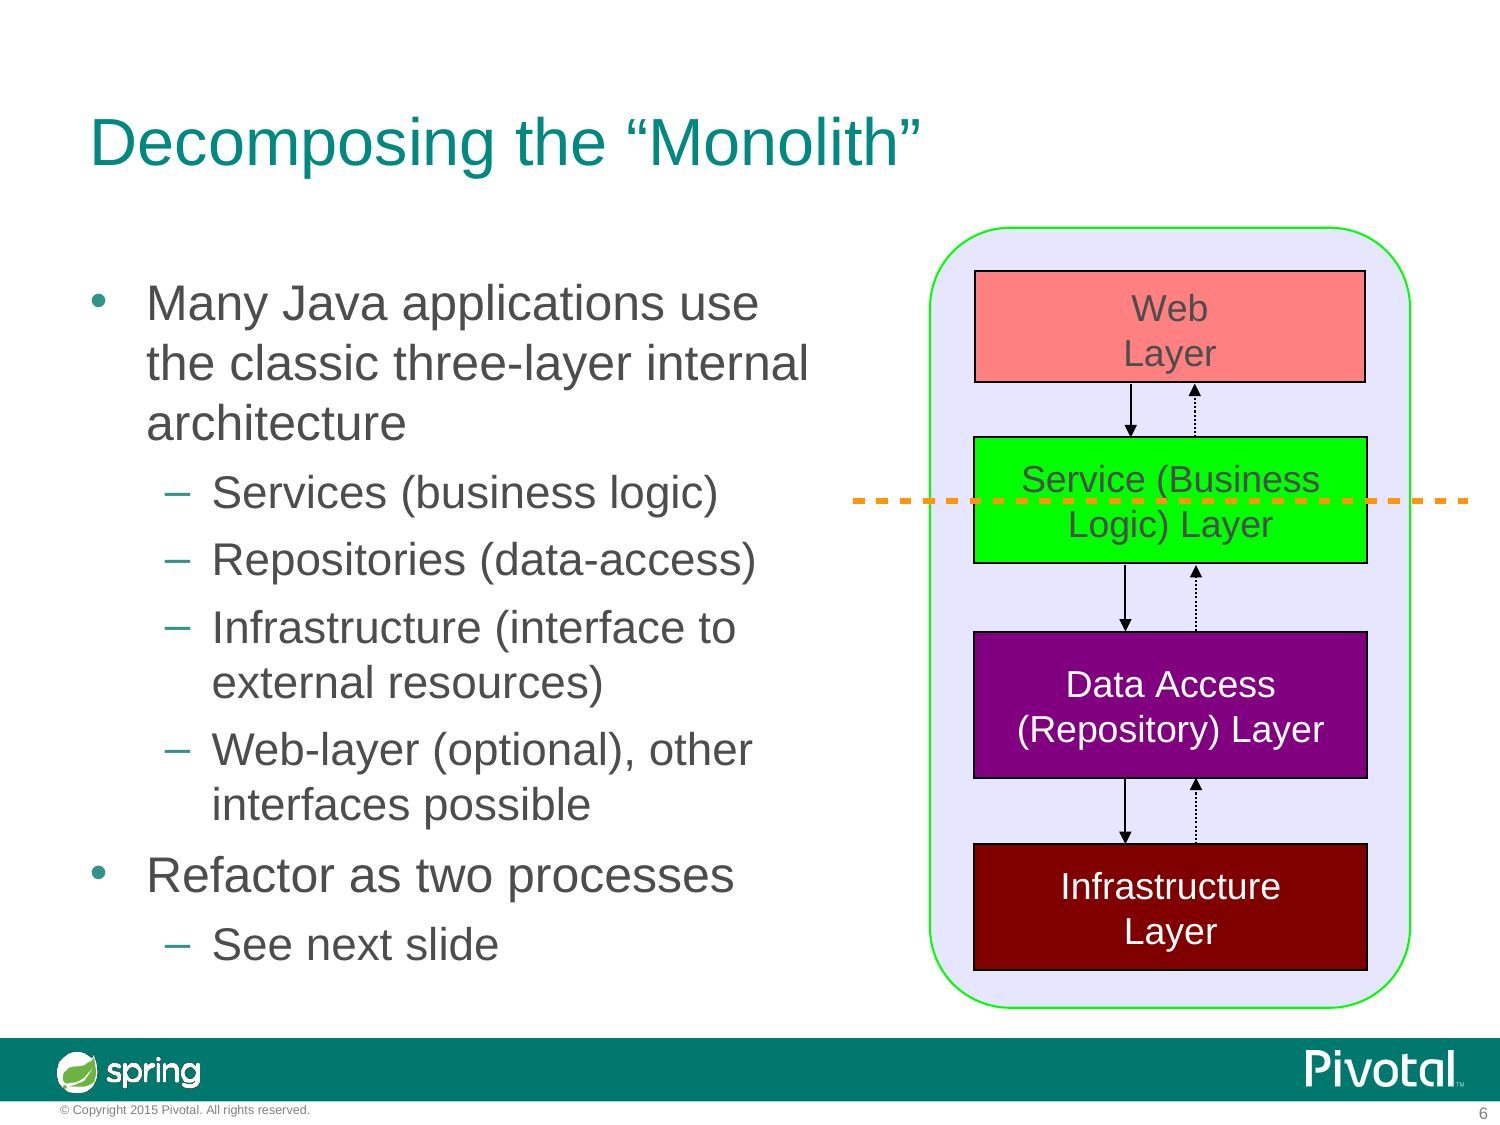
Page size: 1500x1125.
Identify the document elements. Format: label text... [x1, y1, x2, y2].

picture [32, 1041, 210, 1103]
text_box Web Layer [975, 276, 1366, 382]
text_box Data Access (Repository) Layer [974, 652, 1368, 758]
list Many Java applications use the classic three-layer internal architecture Services (business logic) Repositories (data-access) Infrastructure (interface to external resources) Web-layer (optional), other interfaces possible Refactor as two processes See next slide [75, 262, 856, 1005]
title Decomposing the “Monolith” [75, 45, 1426, 233]
text_box Service (Business Logic) Layer [974, 447, 1368, 553]
picture [1306, 1050, 1464, 1087]
text_box [930, 227, 1411, 1008]
text_box Infrastructure Layer [974, 854, 1368, 960]
